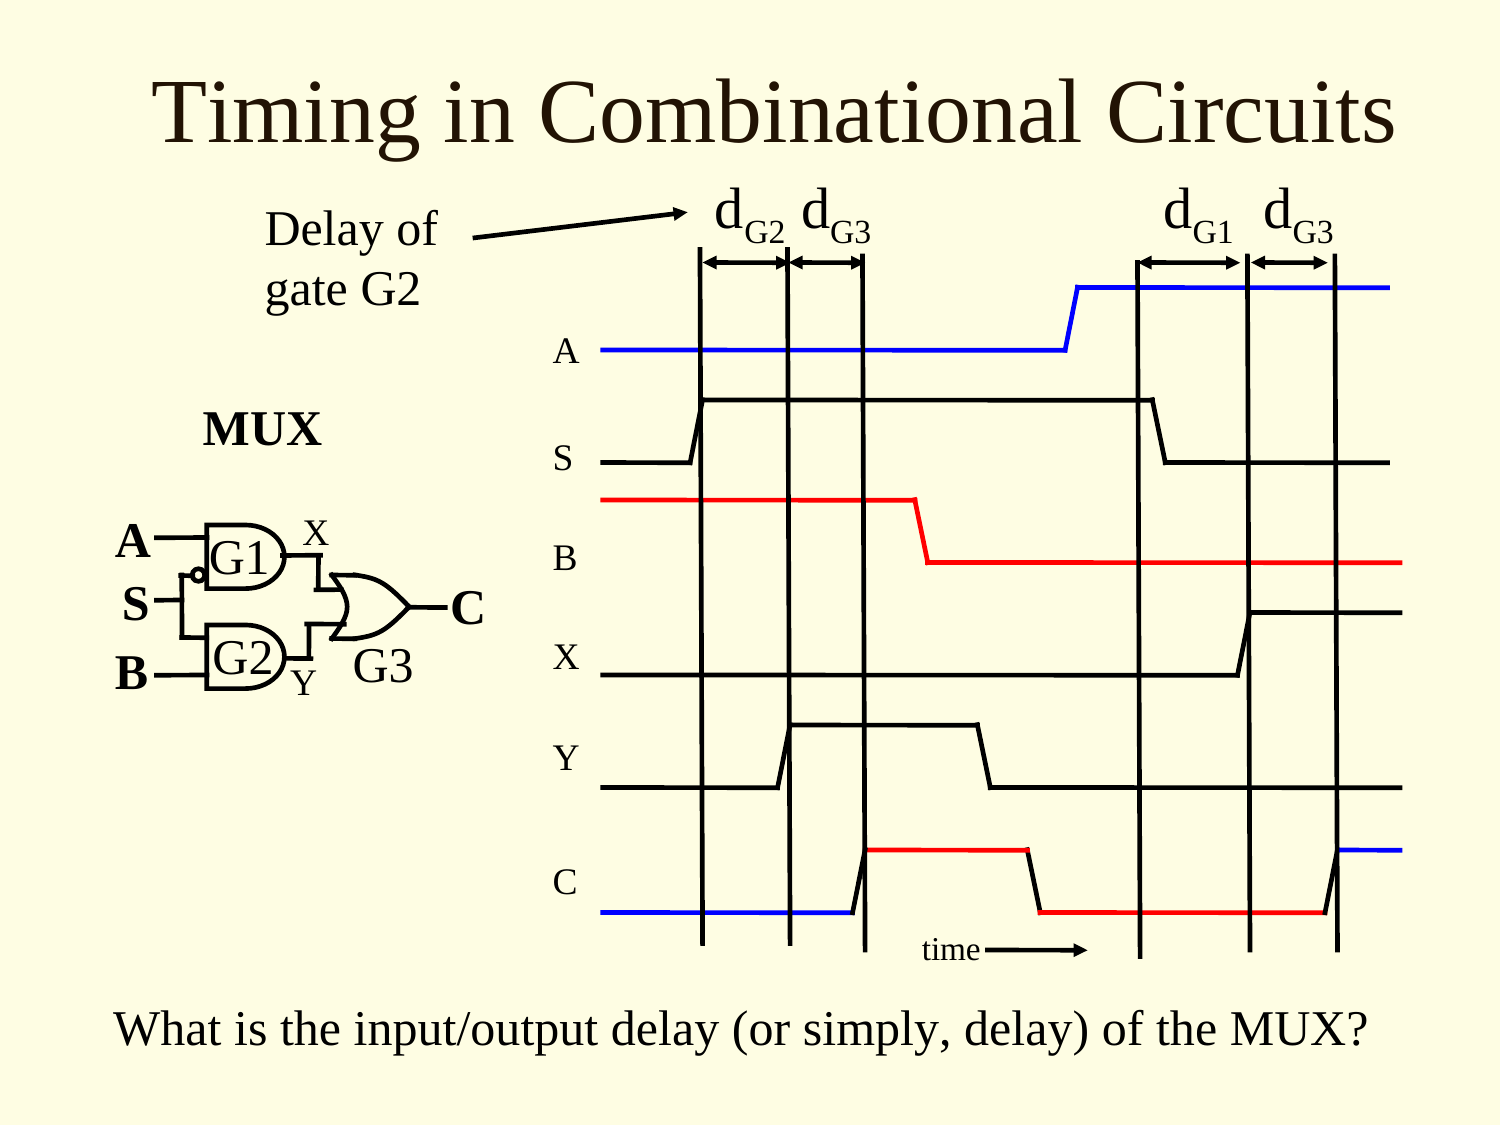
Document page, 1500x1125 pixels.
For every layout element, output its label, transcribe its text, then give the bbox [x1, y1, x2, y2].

text_box dG3 [1248, 162, 1349, 258]
text_box X [287, 499, 345, 561]
text_box dG1 [1148, 162, 1248, 258]
text_box S [537, 424, 589, 486]
text_box C [537, 849, 593, 911]
text_box G3 [337, 624, 429, 701]
text_box B [537, 524, 593, 586]
text_box B [100, 631, 164, 708]
title Timing in Combinational Circuits [124, 12, 1425, 200]
text_box MUX [187, 387, 337, 463]
text_box time [907, 919, 996, 975]
text_box C [435, 566, 501, 643]
text_box What is the input/output delay (or simply, delay) of the MUX? [98, 987, 1385, 1063]
text_box dG3 [786, 162, 887, 258]
text_box Y [275, 649, 332, 711]
text_box A [537, 318, 595, 380]
text_box G1 [193, 517, 285, 593]
text_box S [107, 562, 165, 638]
text_box Delay of gate G2 [249, 187, 516, 323]
text_box X [537, 624, 595, 686]
text_box Y [537, 724, 595, 786]
text_box A [100, 499, 167, 576]
text_box dG2 [700, 162, 786, 258]
text_box G2 [197, 617, 289, 693]
